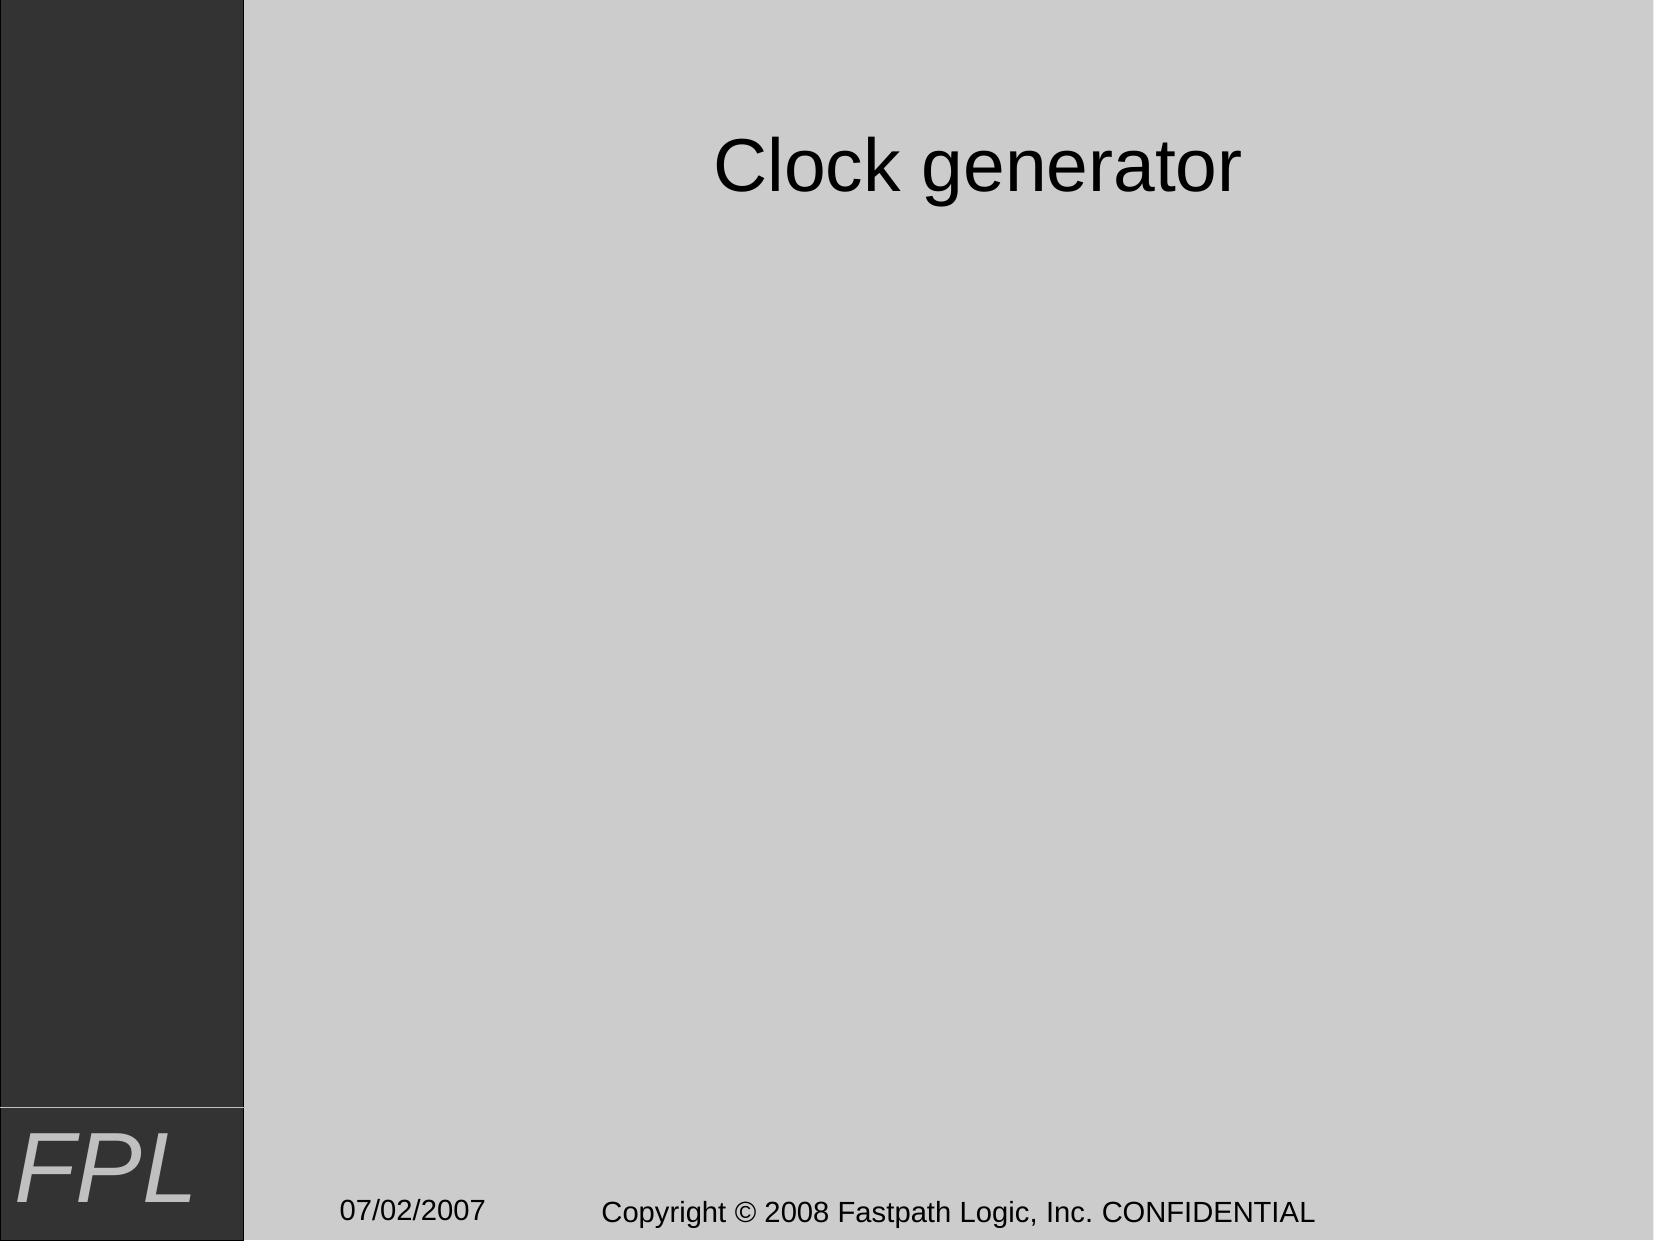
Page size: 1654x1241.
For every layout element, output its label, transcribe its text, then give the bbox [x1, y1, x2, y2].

title Clock generator [427, 57, 1530, 274]
